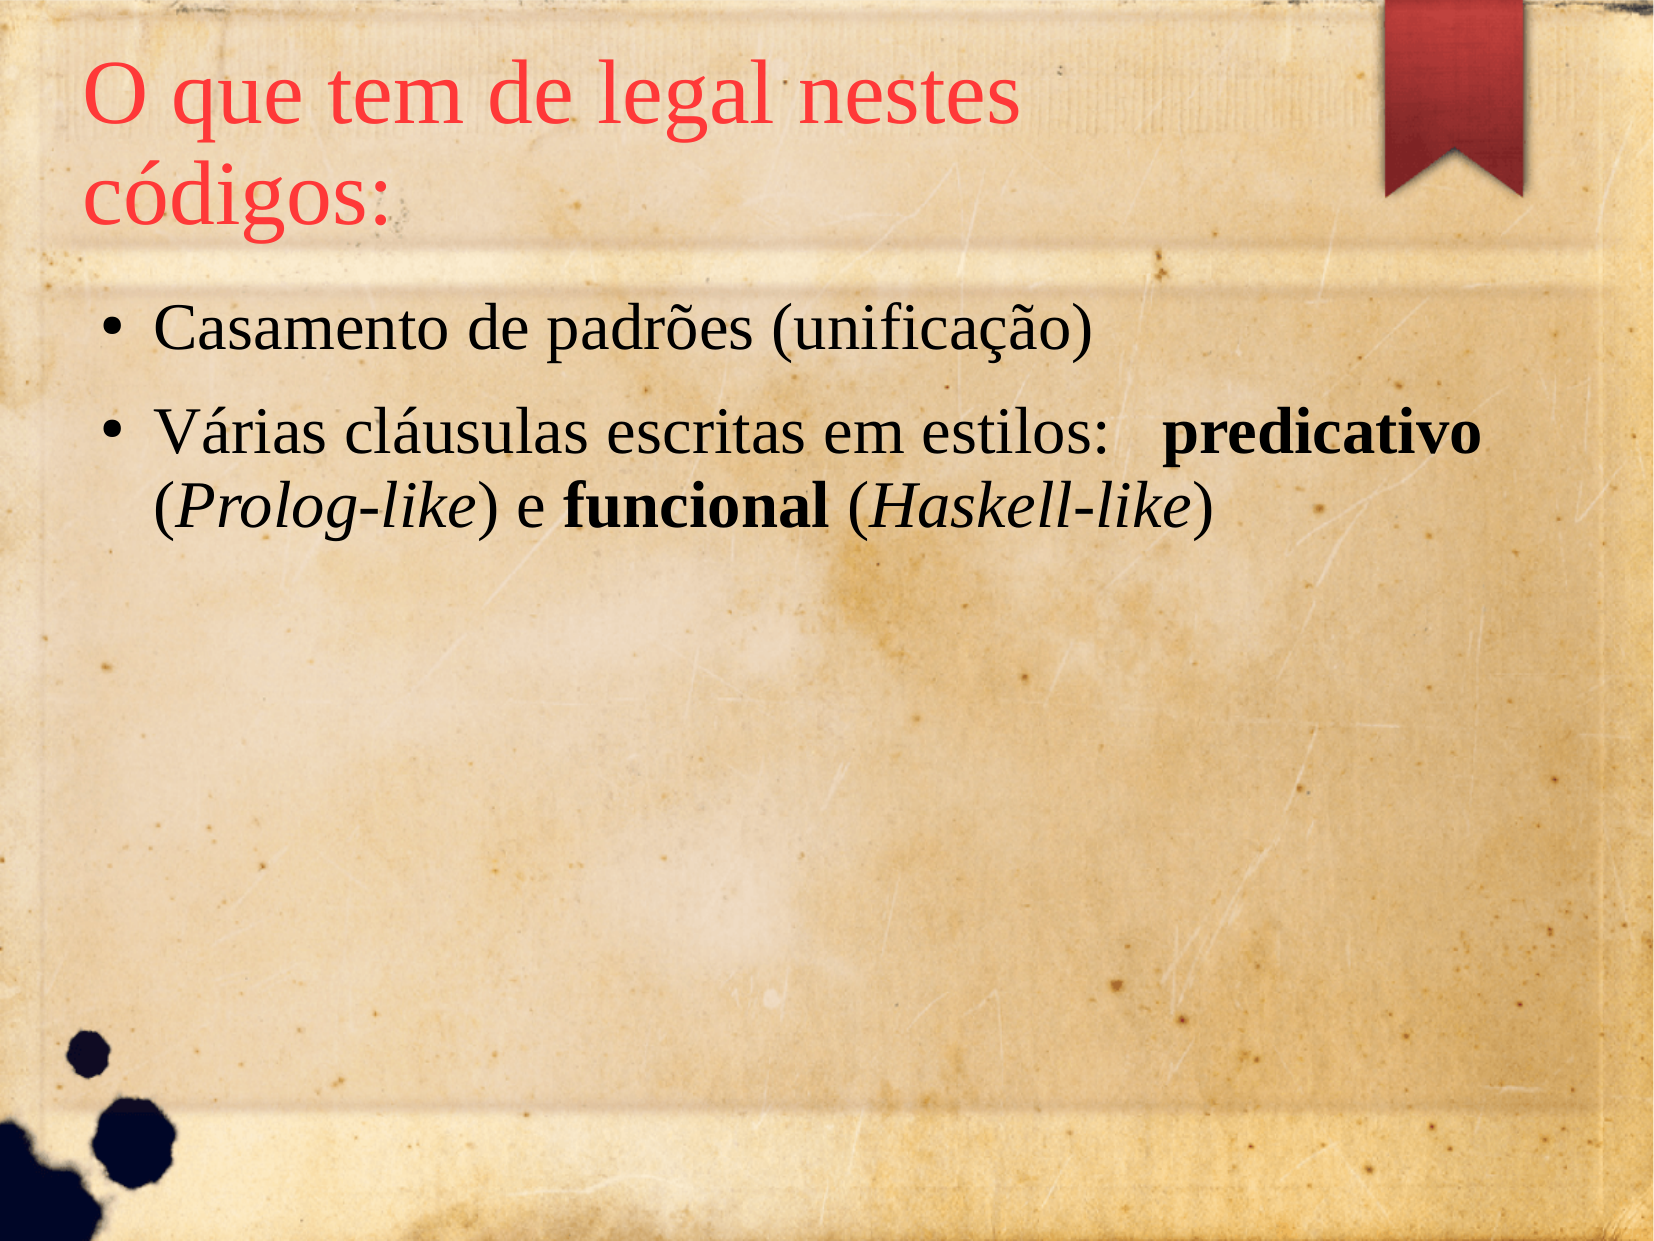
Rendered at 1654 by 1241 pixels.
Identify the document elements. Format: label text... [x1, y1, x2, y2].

picture [0, 0, 1654, 1241]
list Casamento de padrões (unificação) Várias cláusulas escritas em estilos: predicativo (Prolog-like) e funcional (Haskell-like) [82, 290, 1538, 1010]
title O que tem de legal nestes códigos: [82, 41, 1347, 245]
